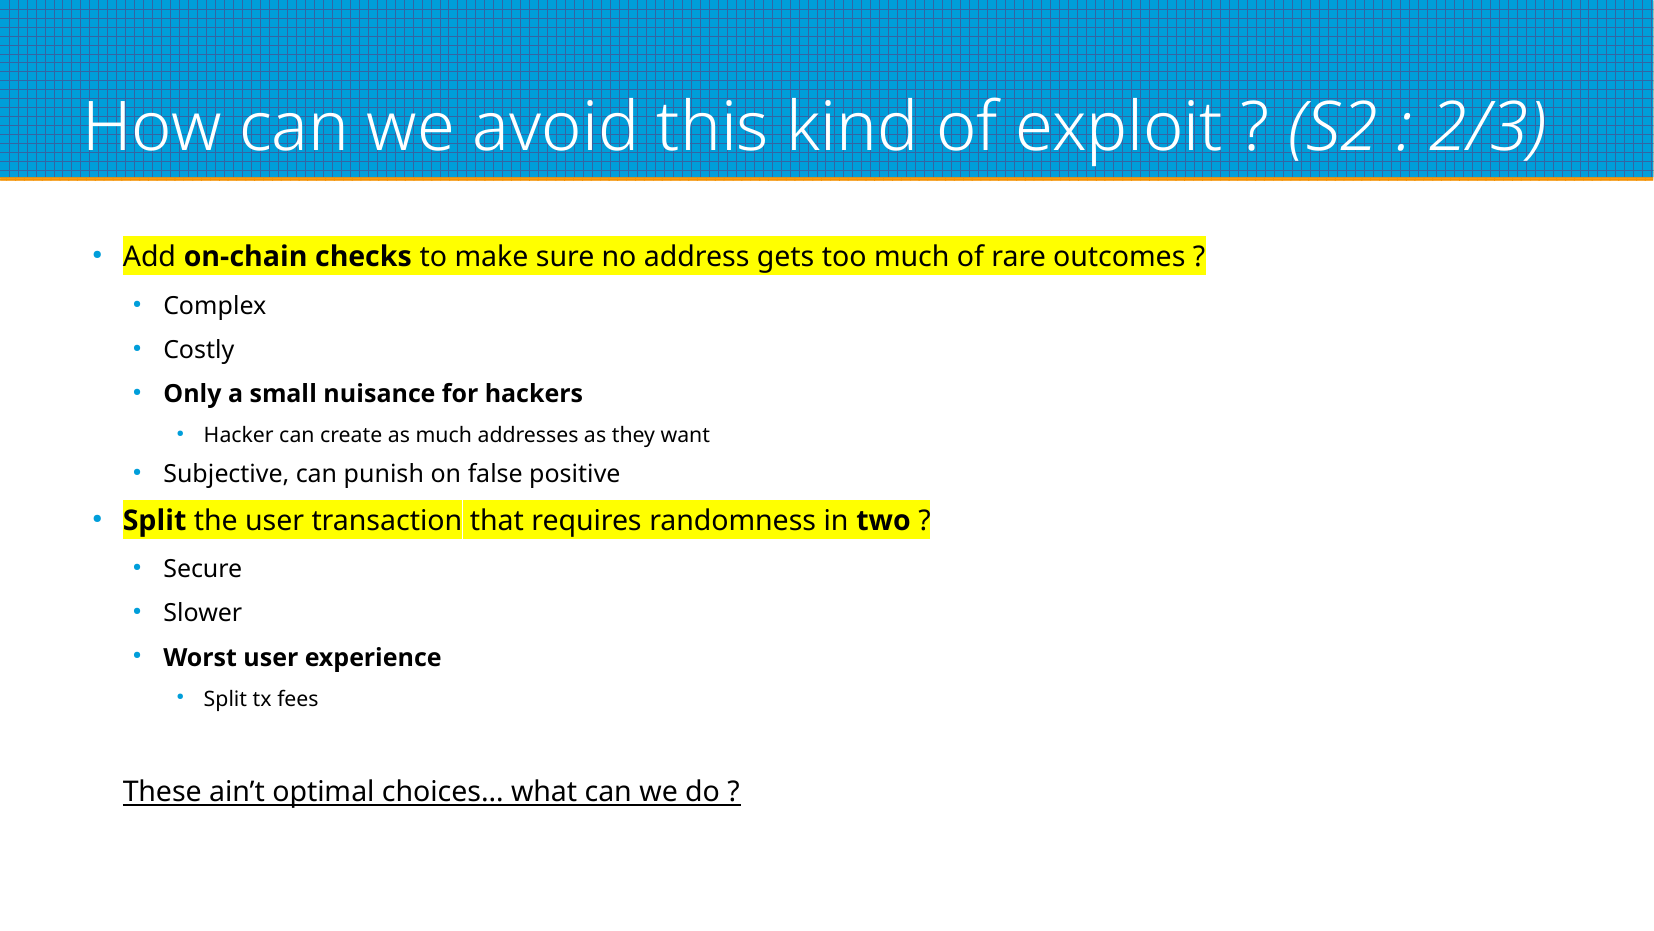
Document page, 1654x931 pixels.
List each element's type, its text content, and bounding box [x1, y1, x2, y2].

list Add on-chain checks to make sure no address gets too much of rare outcomes ? Complex Costly Only a small nuisance for hackers Hacker can create as much addresses as they want Subjective, can punish on false positive Split the user transaction that requires randomness in two ? Secure Slower Worst user experience Split tx fees These ain’t optimal choices… what can we do ? [82, 236, 1563, 811]
title How can we avoid this kind of exploit ? (S2 : 2/3) [82, 14, 1571, 171]
